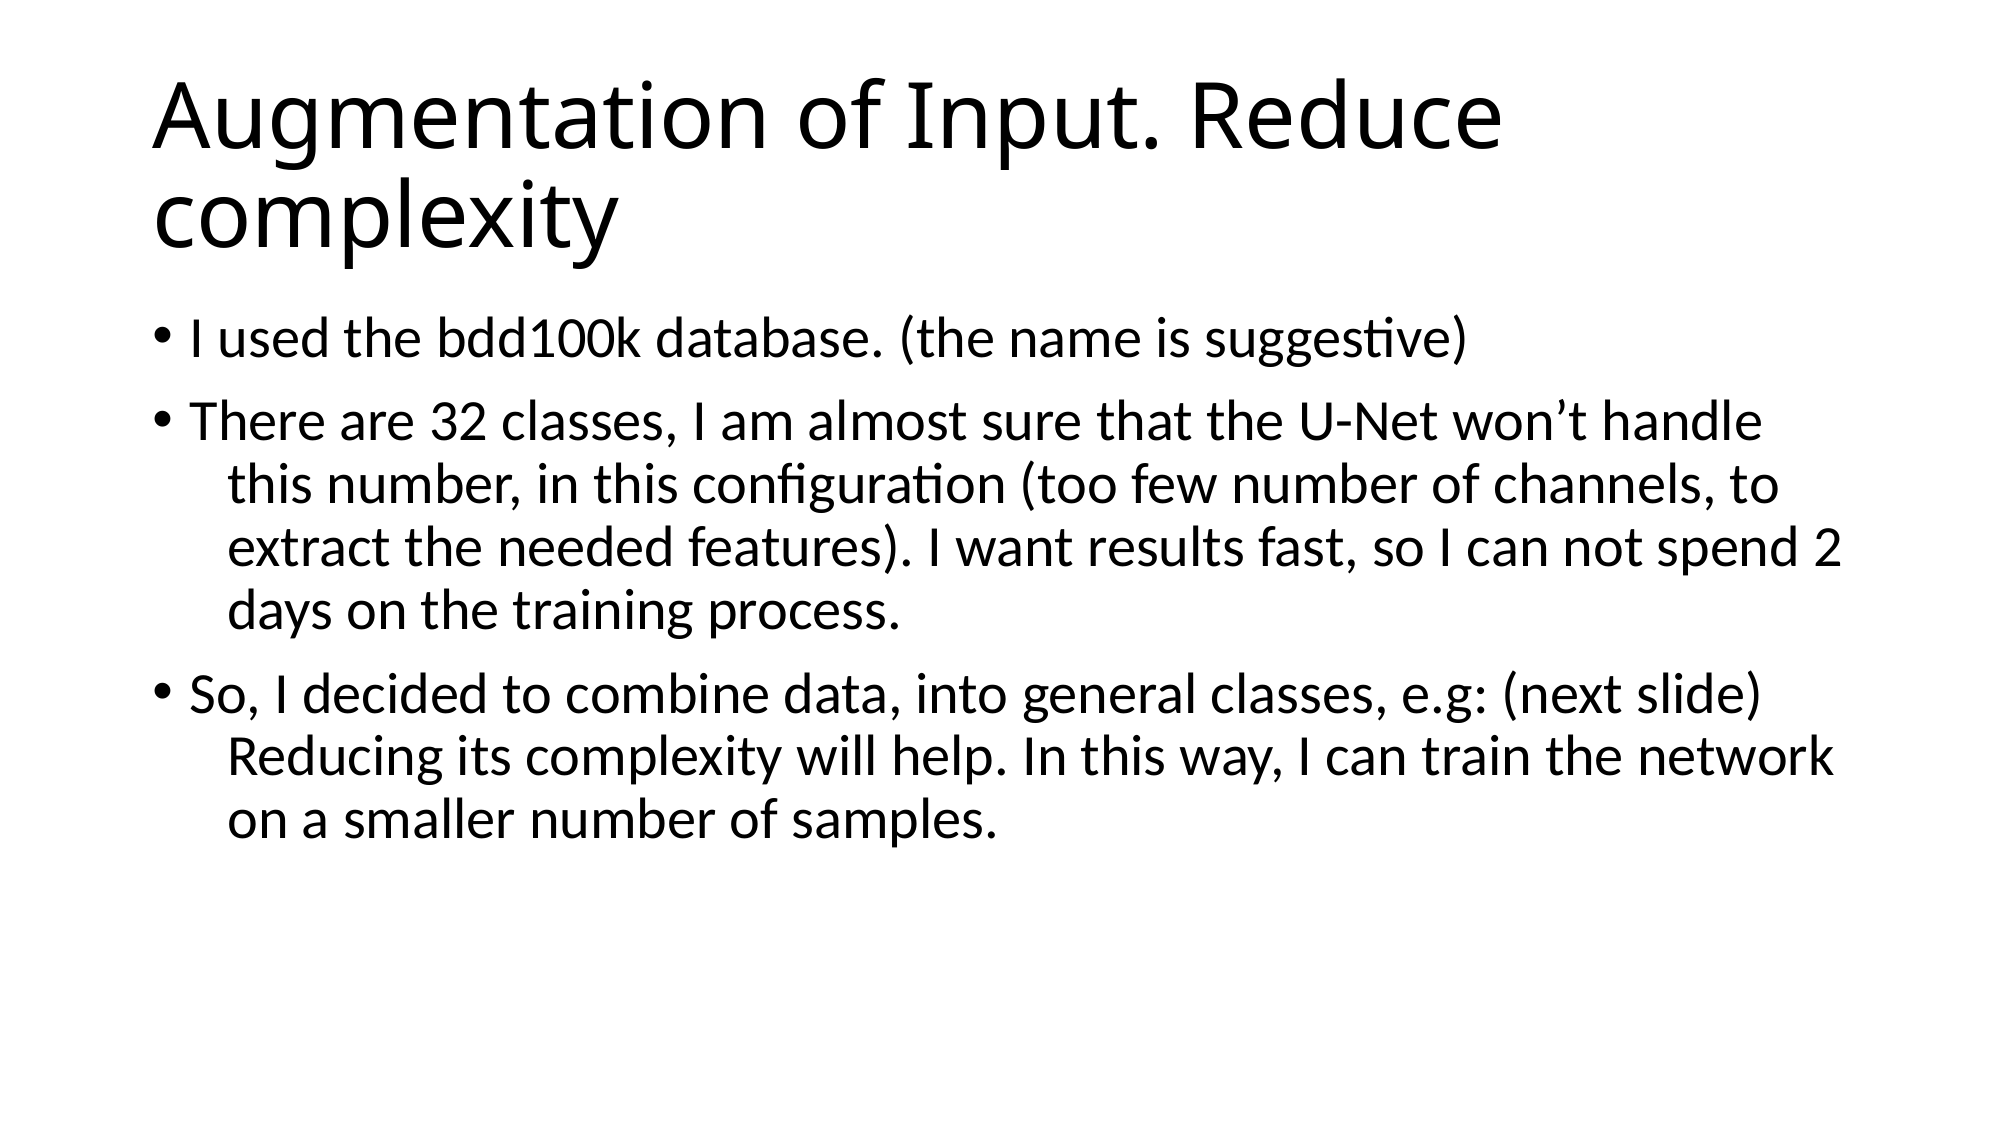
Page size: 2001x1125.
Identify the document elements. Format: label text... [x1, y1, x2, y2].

list I used the bdd100k database. (the name is suggestive) There are 32 classes, I am almost sure that the U-Net won’t handle this number, in this configuration (too few number of channels, to extract the needed features). I want results fast, so I can not spend 2 days on the training process. So, I decided to combine data, into general classes, e.g: (next slide) Reducing its complexity will help. In this way, I can train the network on a smaller number of samples. [137, 299, 1863, 1014]
title Augmentation of Input. Reduce complexity [137, 59, 1863, 278]
